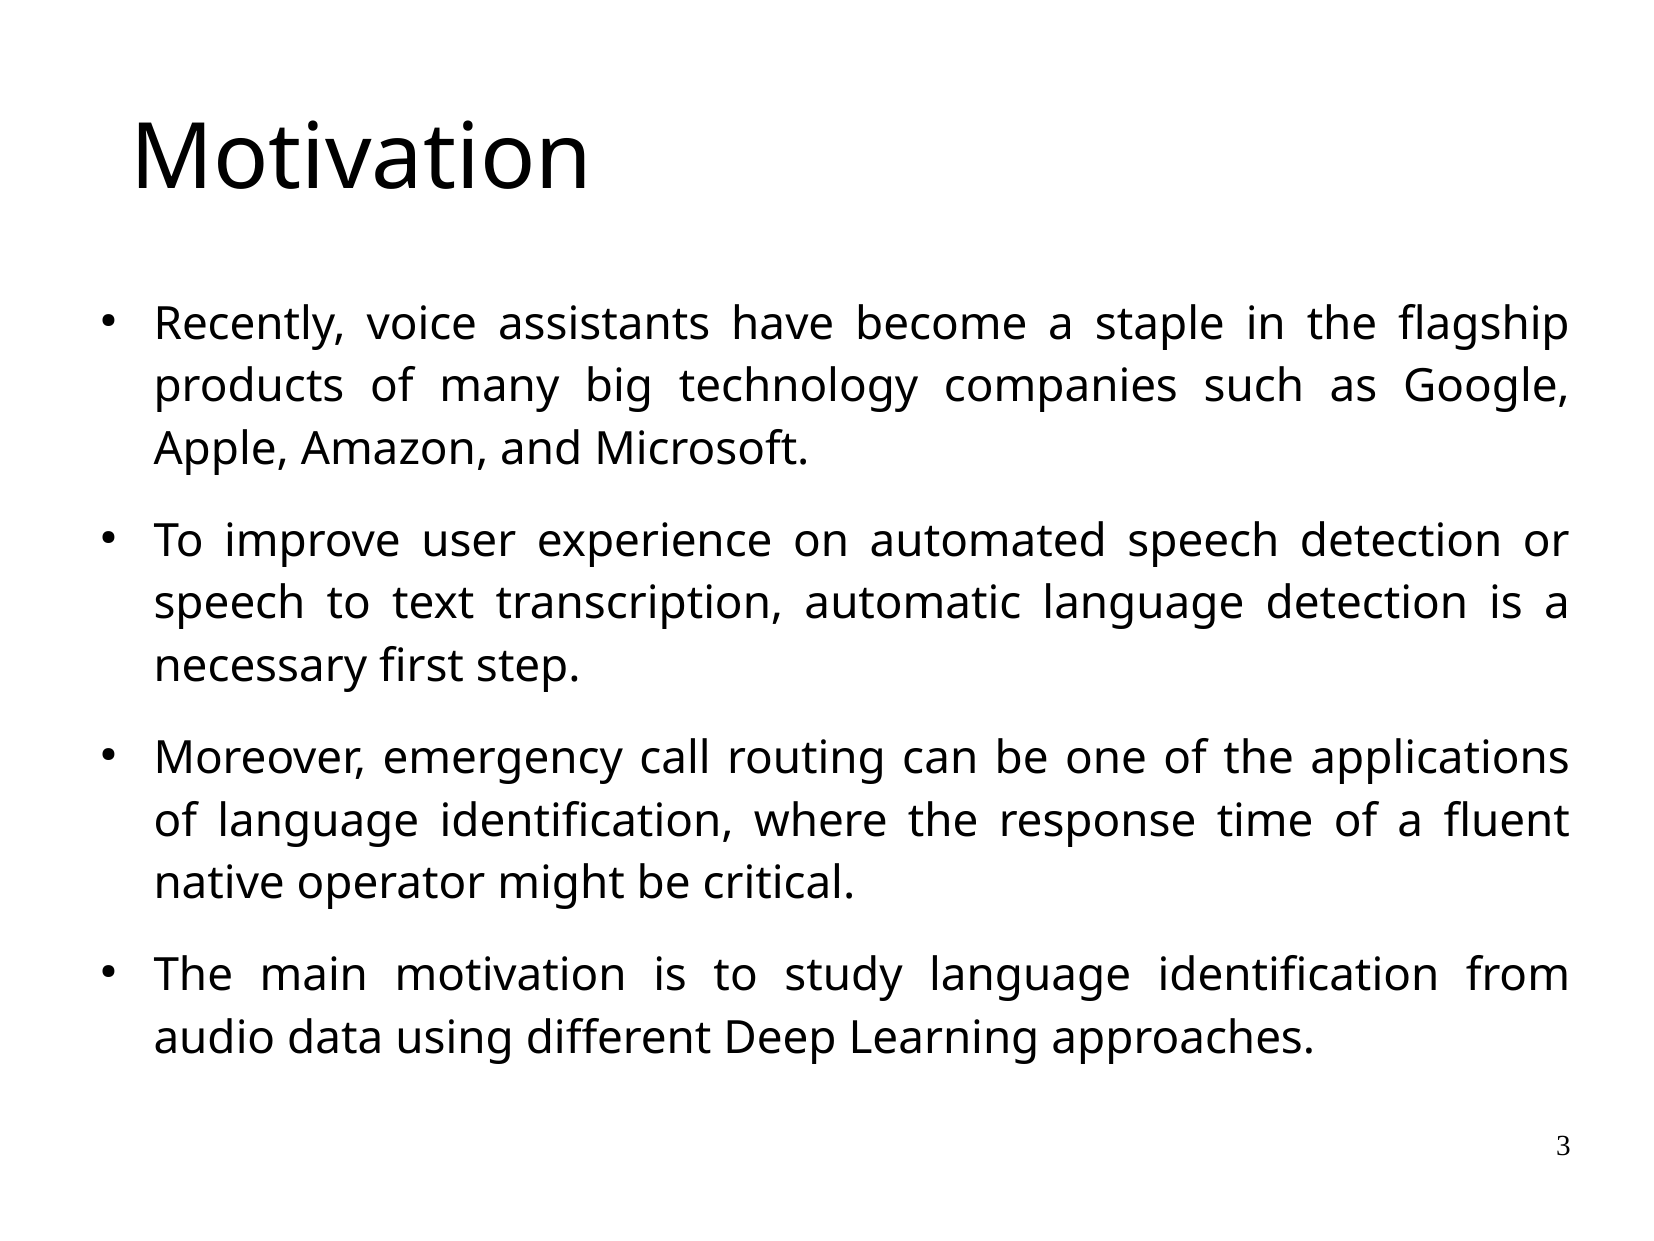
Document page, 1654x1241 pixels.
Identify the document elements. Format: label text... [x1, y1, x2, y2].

title Motivation [82, 49, 1571, 257]
list Recently, voice assistants have become a staple in the flagship products of many big technology companies such as Google, Apple, Amazon, and Microsoft. To improve user experience on automated speech detection or speech to text transcription, automatic language detection is a necessary first step. Moreover, emergency call routing can be one of the applications of language identification, where the response time of a fluent native operator might be critical. The main motivation is to study language identification from audio data using different Deep Learning approaches. [82, 290, 1571, 1171]
